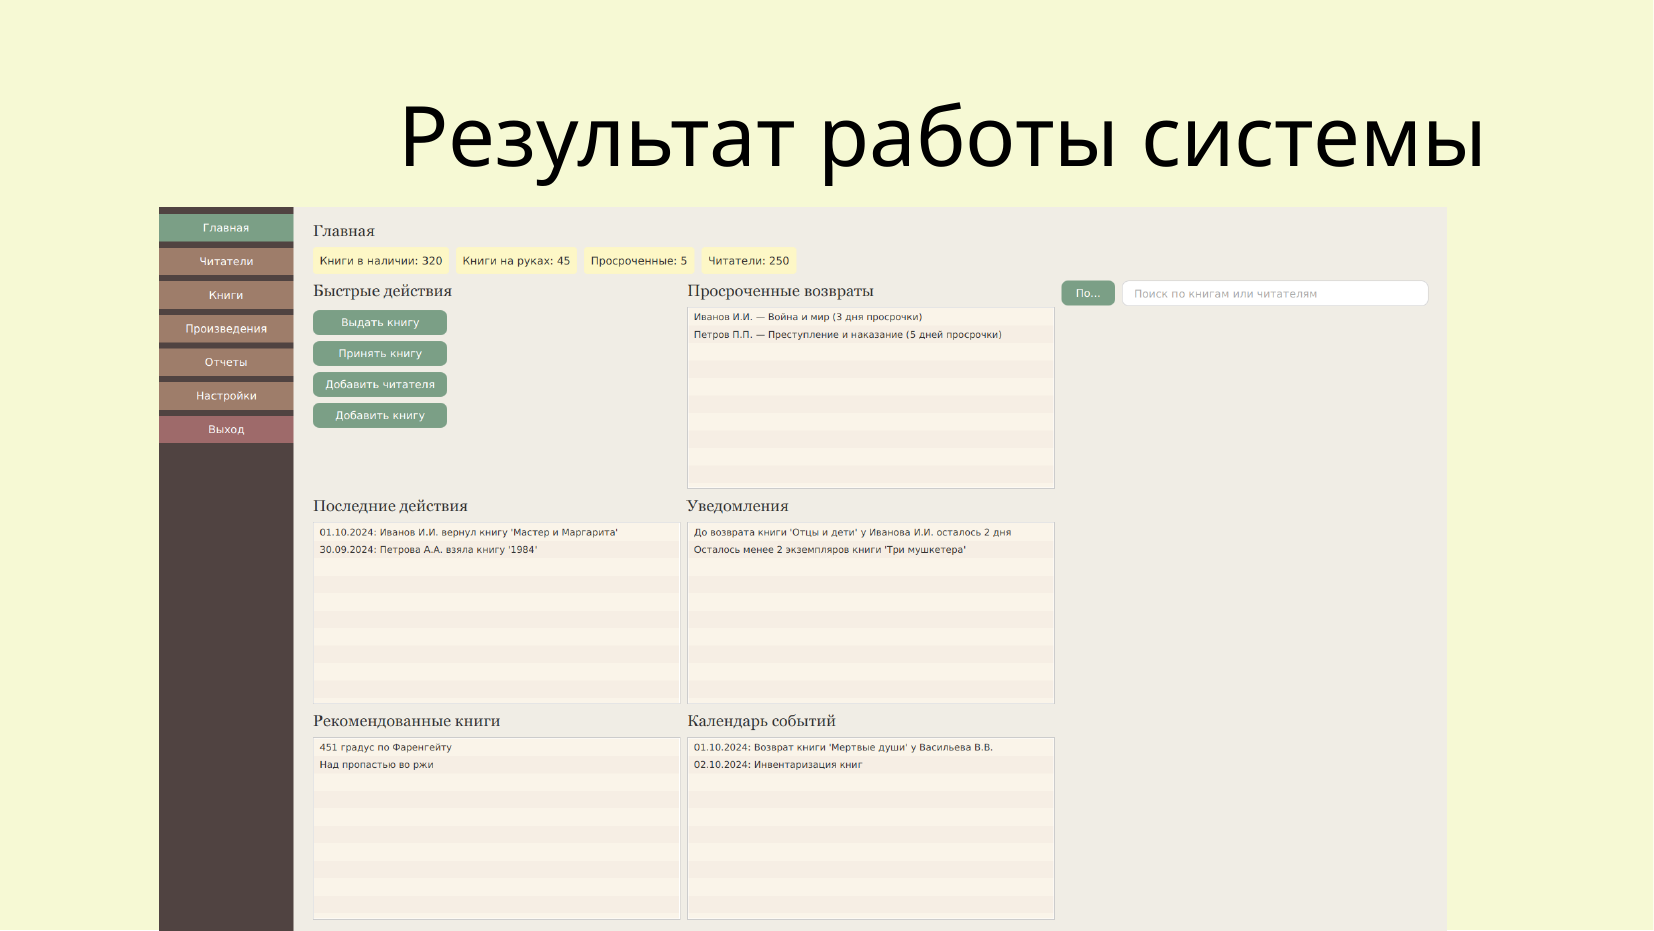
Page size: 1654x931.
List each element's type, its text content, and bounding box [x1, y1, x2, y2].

text_box Результат работы системы [383, 70, 1348, 178]
picture [159, 207, 1447, 931]
